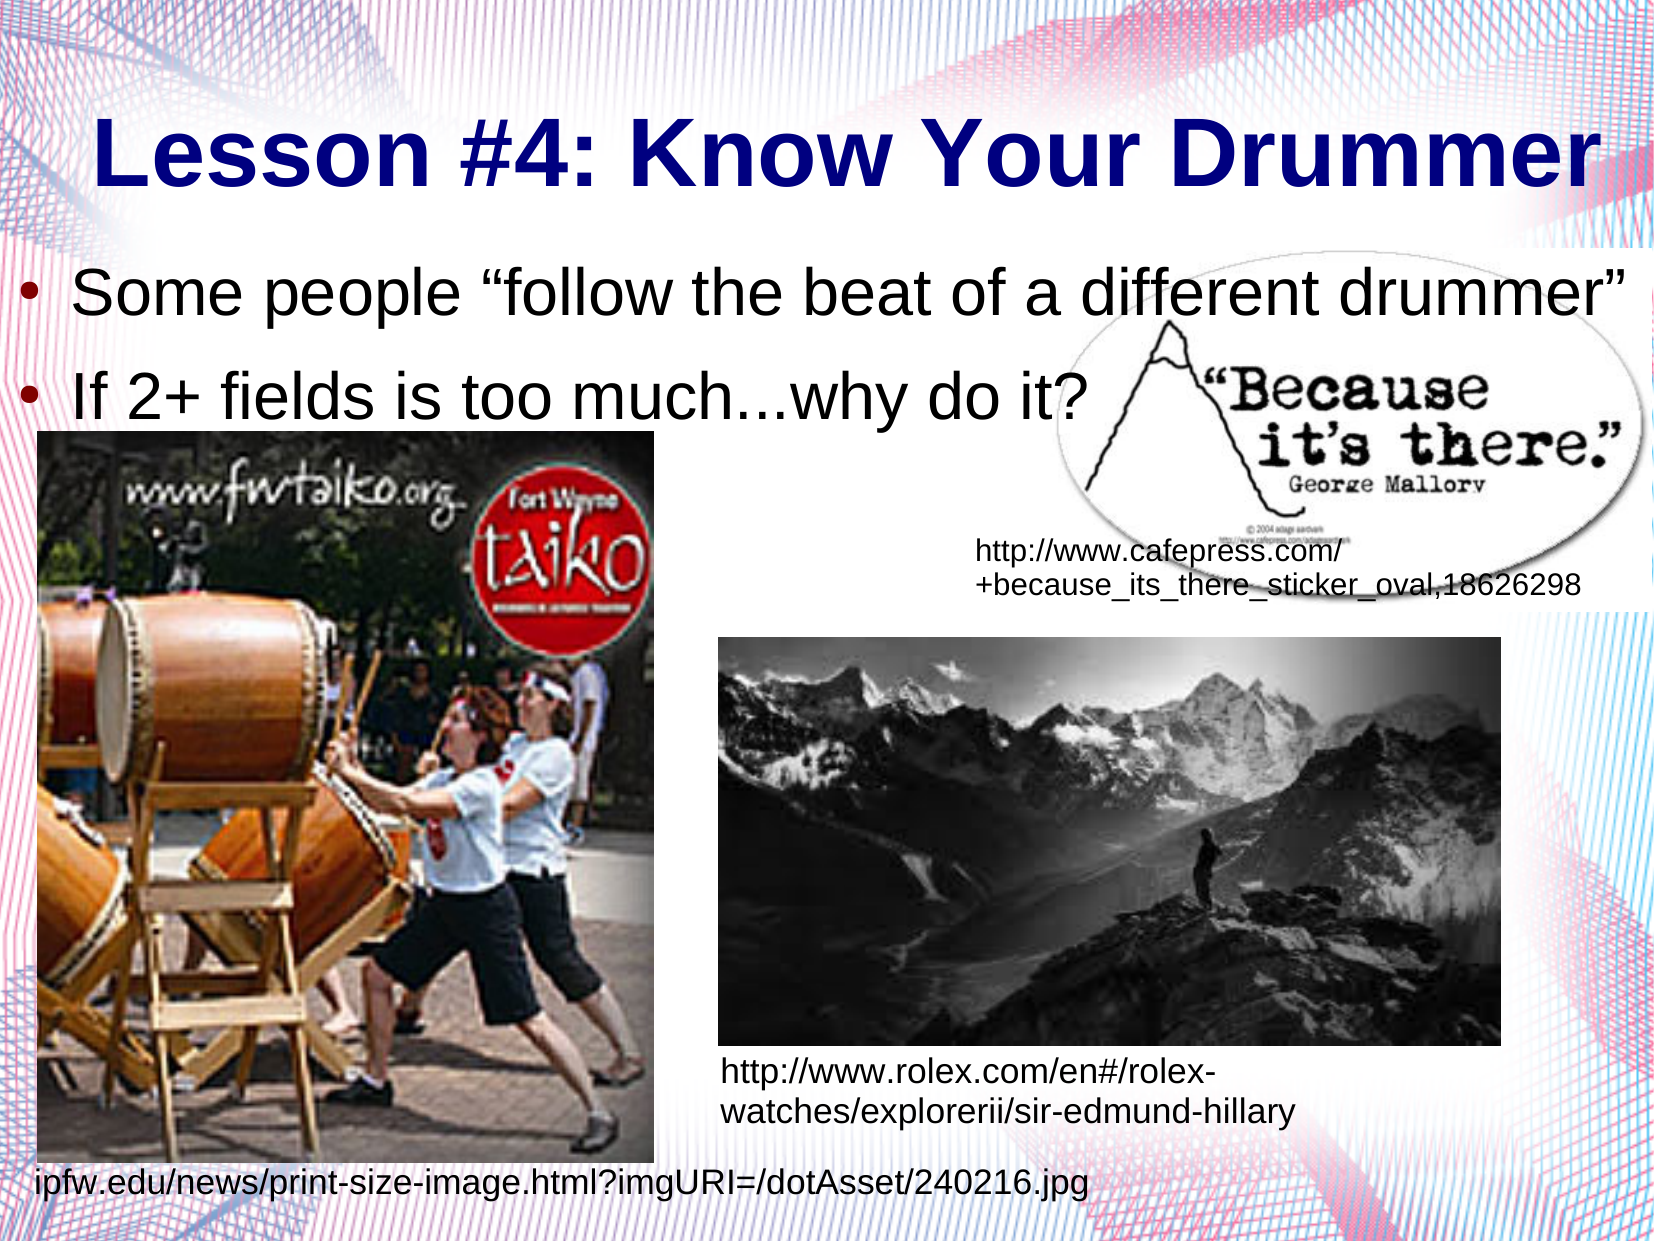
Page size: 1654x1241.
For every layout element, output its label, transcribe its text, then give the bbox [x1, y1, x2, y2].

text_box ipfw.edu/news/print-size-image.html?imgURI=/dotAsset/240216.jpg [34, 1162, 1385, 1221]
picture [718, 637, 1501, 1046]
text_box http://www.rolex.com/en#/rolex-watches/explorerii/sir-edmund-hillary [720, 1051, 1358, 1131]
list Some people “follow the beat of a different drummer” If 2+ fields is too much...why do it? [0, 254, 1654, 1074]
picture [0, 0, 1654, 254]
text_box http://www.cafepress.com/+because_its_there_sticker_oval,18626298 [975, 532, 1613, 608]
title Lesson #4: Know Your Drummer [82, 49, 1613, 254]
picture [0, 431, 1654, 1241]
